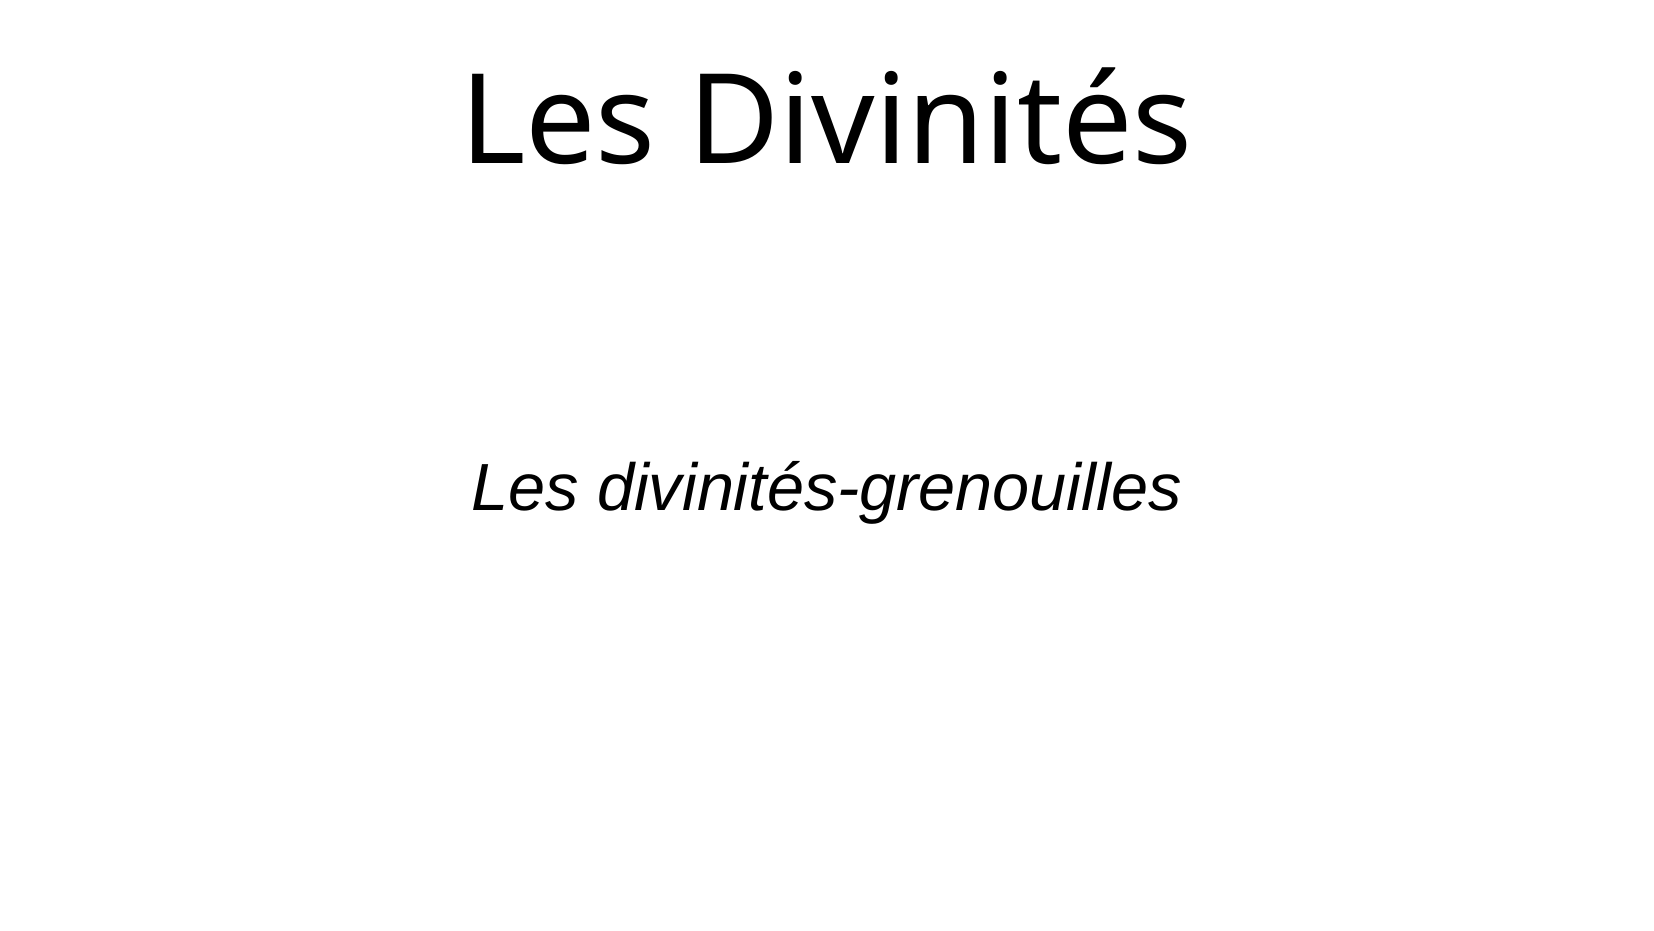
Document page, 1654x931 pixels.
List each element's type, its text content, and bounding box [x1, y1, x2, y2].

subtitle Les divinités-grenouilles [82, 217, 1571, 758]
title Les Divinités [82, 37, 1571, 193]
